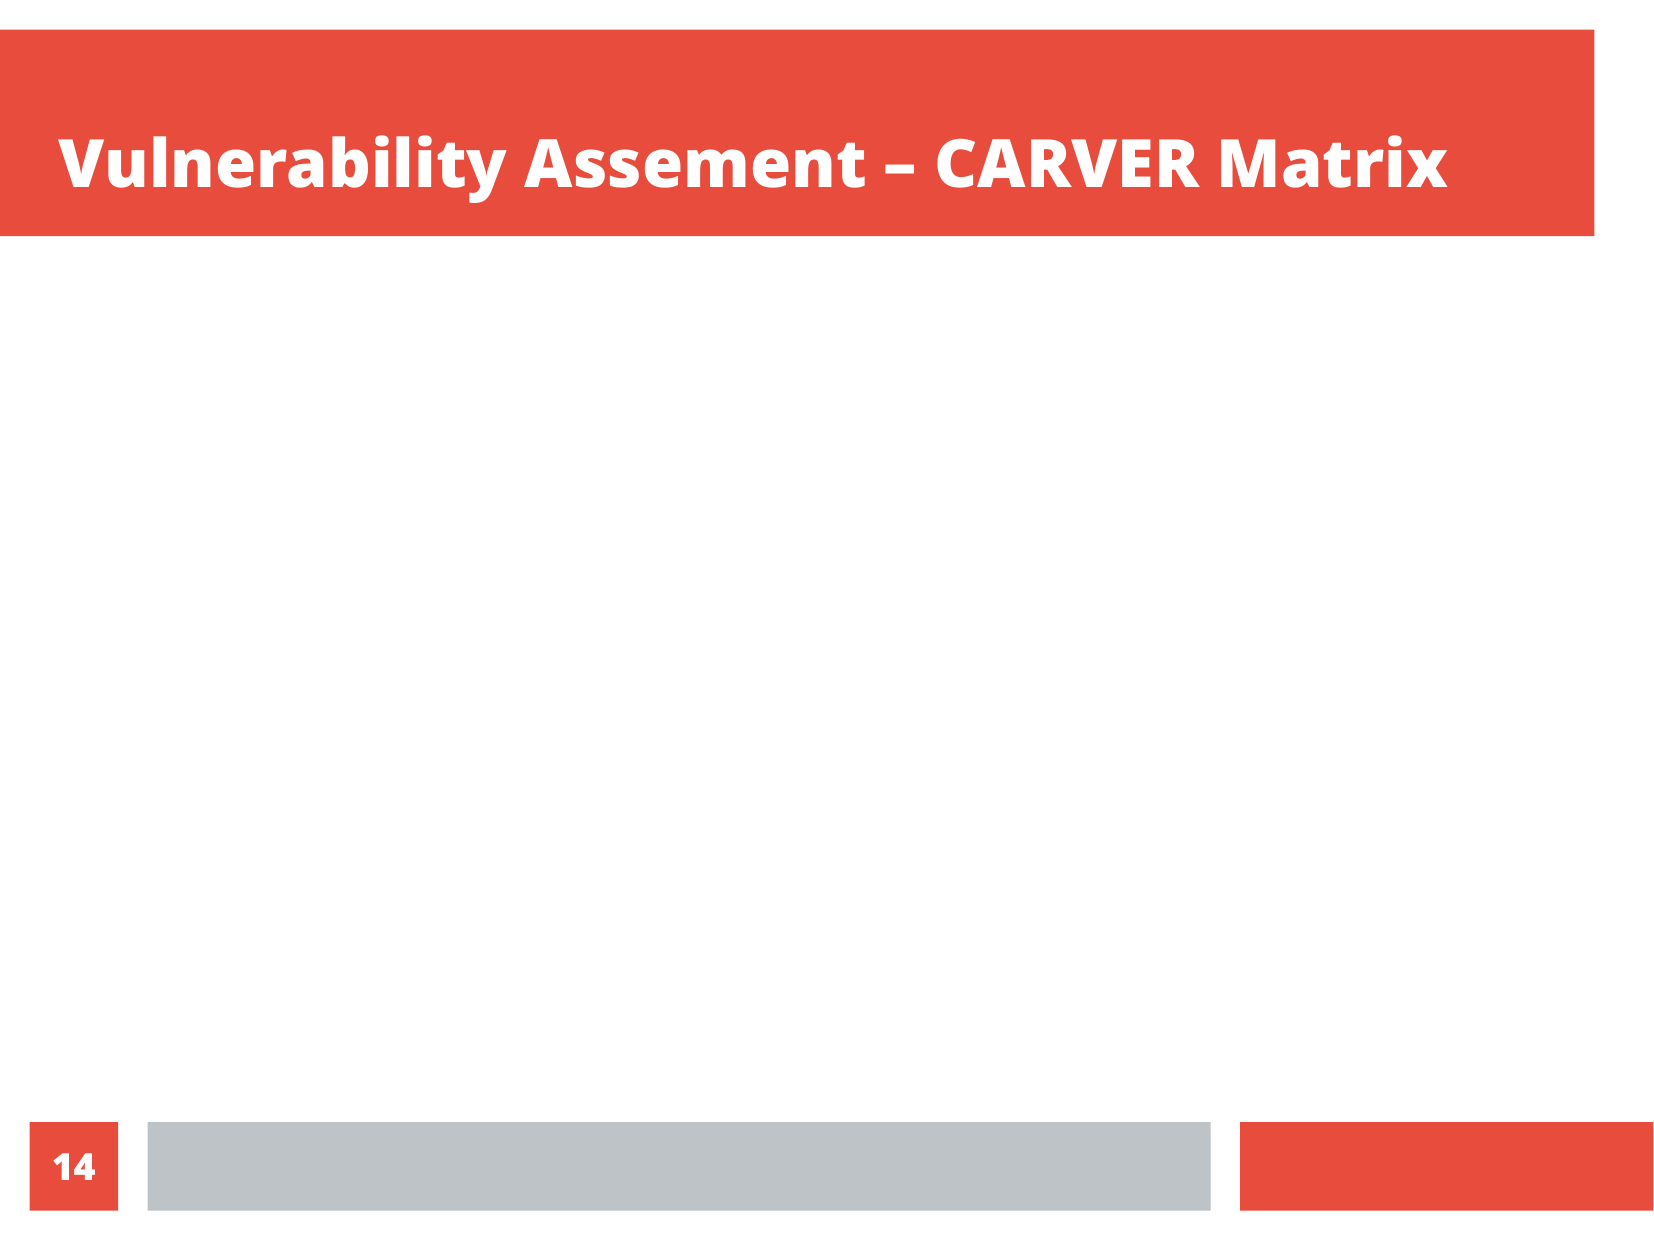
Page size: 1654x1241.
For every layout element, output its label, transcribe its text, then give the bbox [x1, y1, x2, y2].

title Vulnerability Assement – CARVER Matrix [59, 59, 1595, 207]
